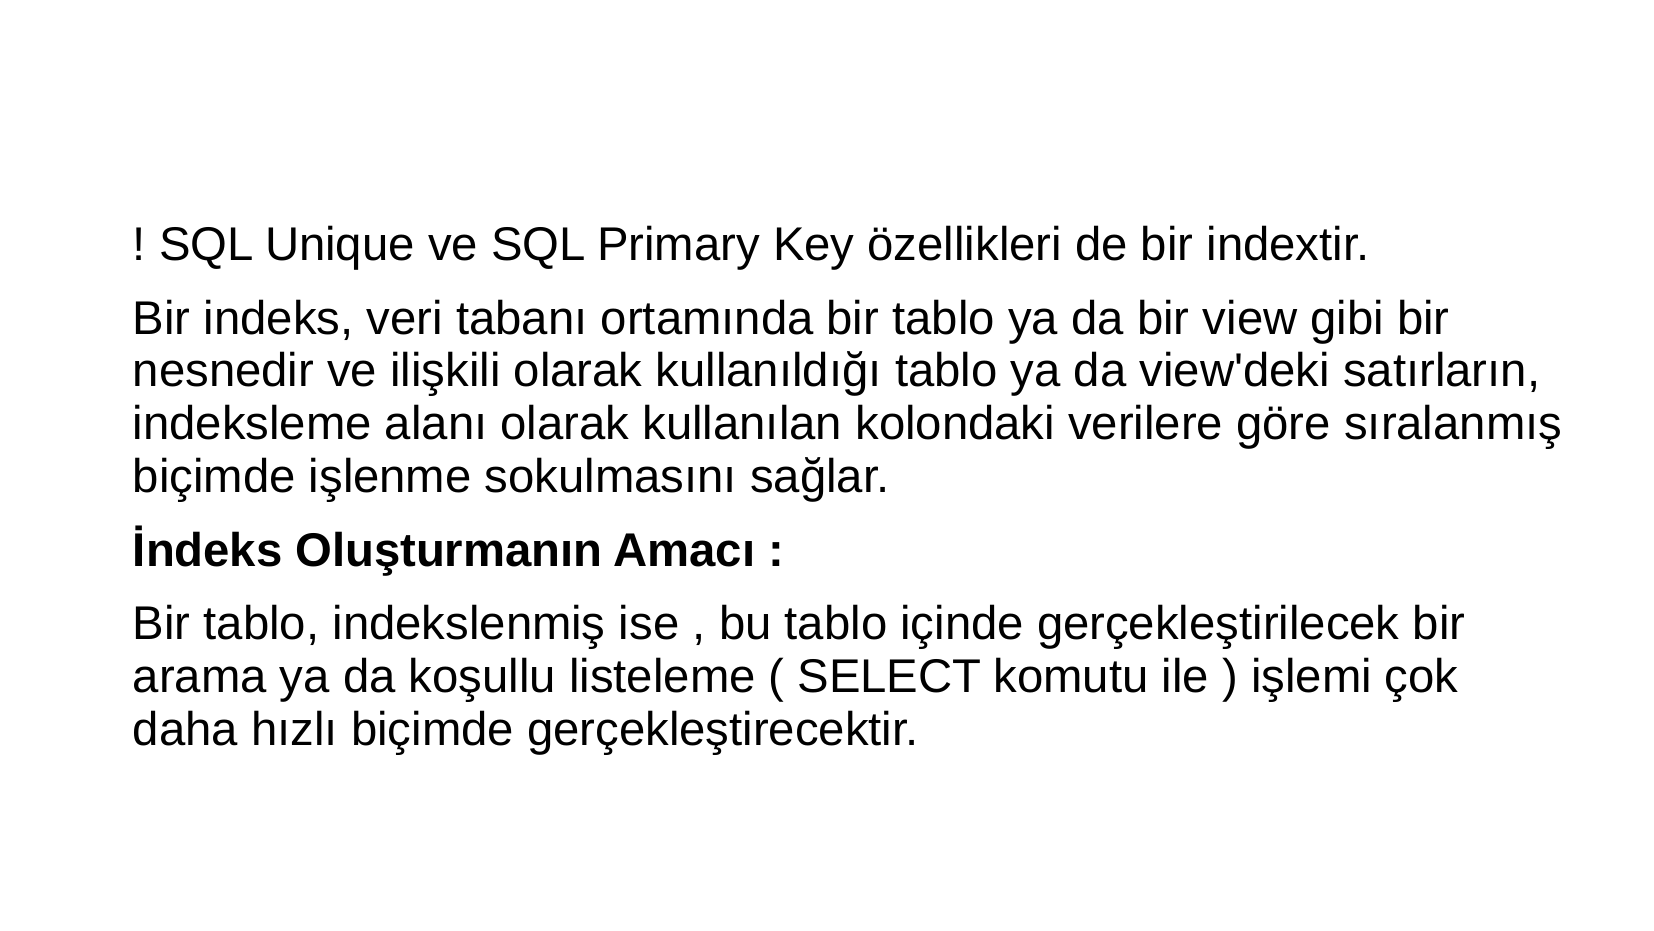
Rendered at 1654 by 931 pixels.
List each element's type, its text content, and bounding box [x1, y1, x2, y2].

list ! SQL Unique ve SQL Primary Key özellikleri de bir indextir. Bir indeks, veri tabanı ortamında bir tablo ya da bir view gibi bir nesnedir ve ilişkili olarak kullanıldığı tablo ya da view'deki satırların, indeksleme alanı olarak kullanılan kolondaki verilere göre sıralanmış biçimde işlenme sokulmasını sağlar. İndeks Oluşturmanın Amacı : Bir tablo, indekslenmiş ise , bu tablo içinde gerçekleştirilecek bir arama ya da koşullu listeleme ( SELECT komutu ile ) işlemi çok daha hızlı biçimde gerçekleştirecektir. [82, 217, 1571, 758]
